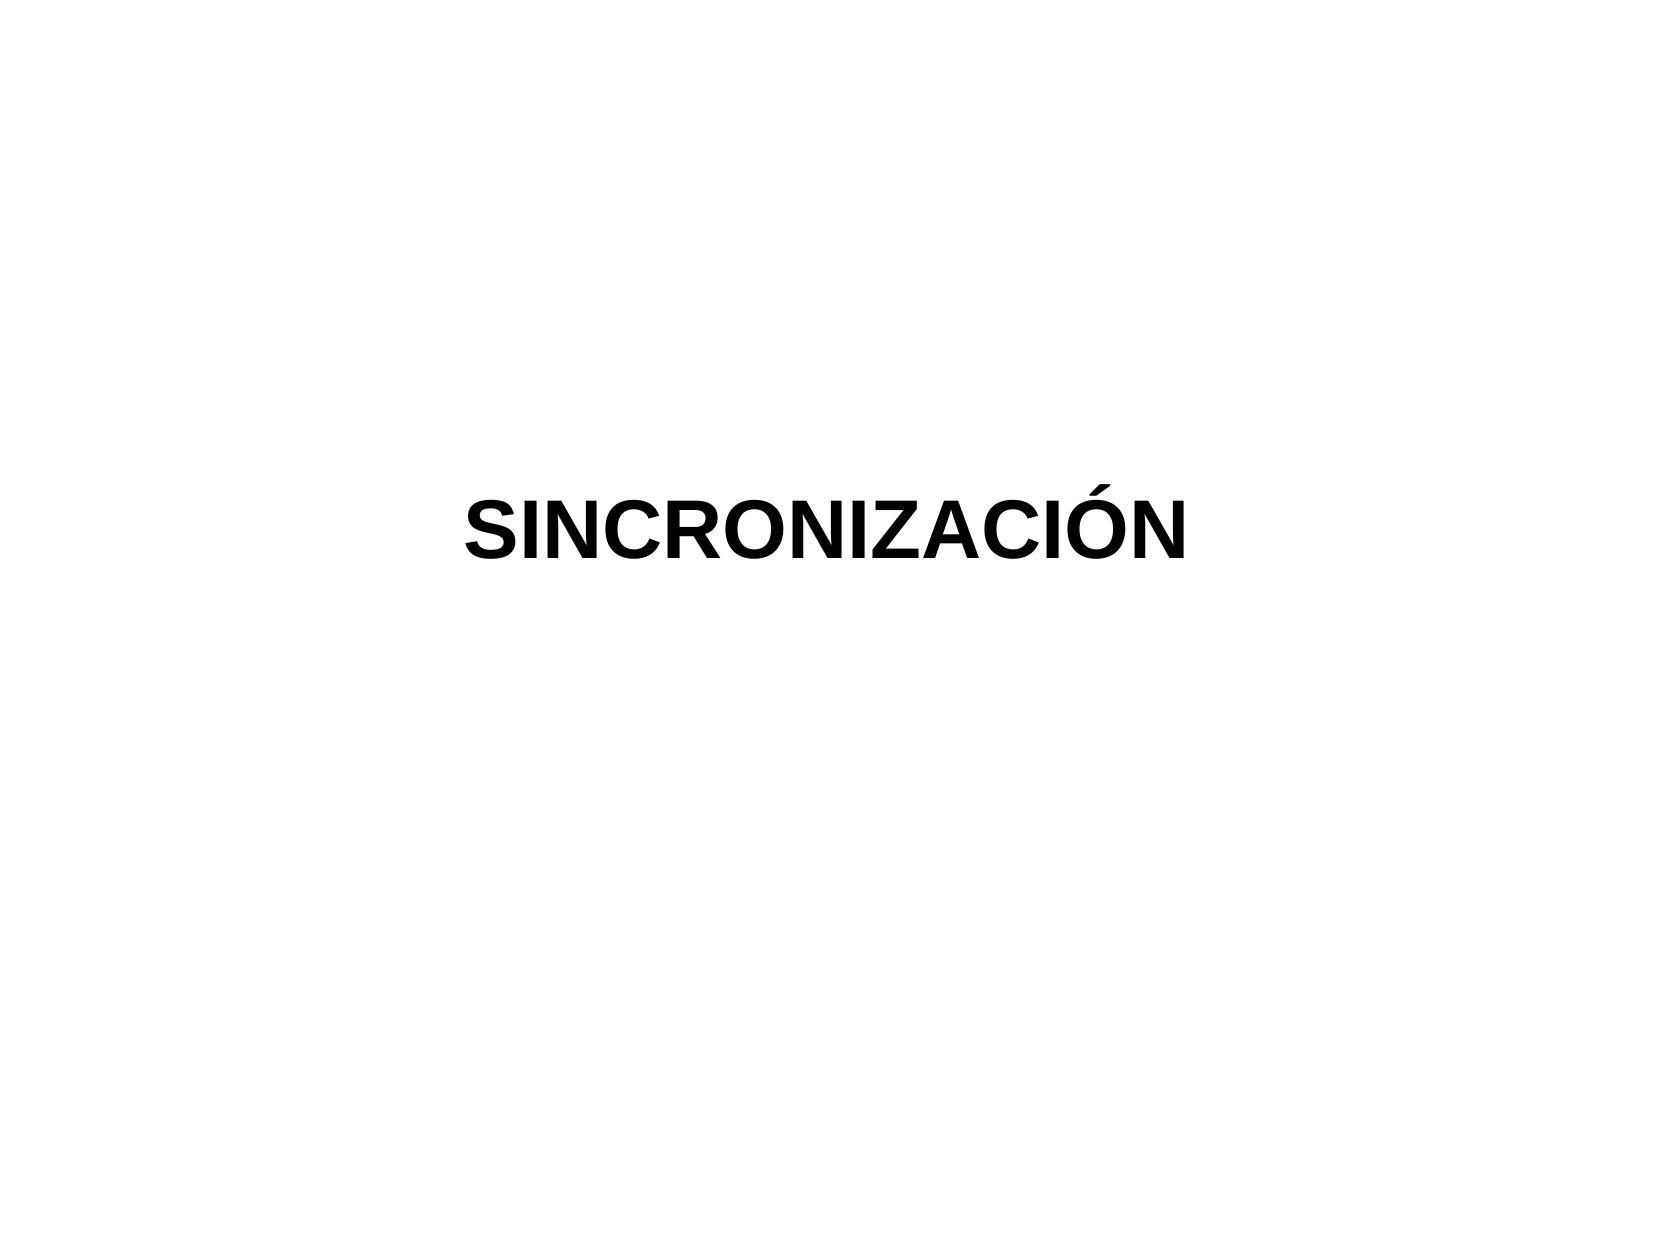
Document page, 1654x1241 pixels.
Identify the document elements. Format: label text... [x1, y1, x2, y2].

subtitle SINCRONIZACIÓN [82, 49, 1571, 1010]
